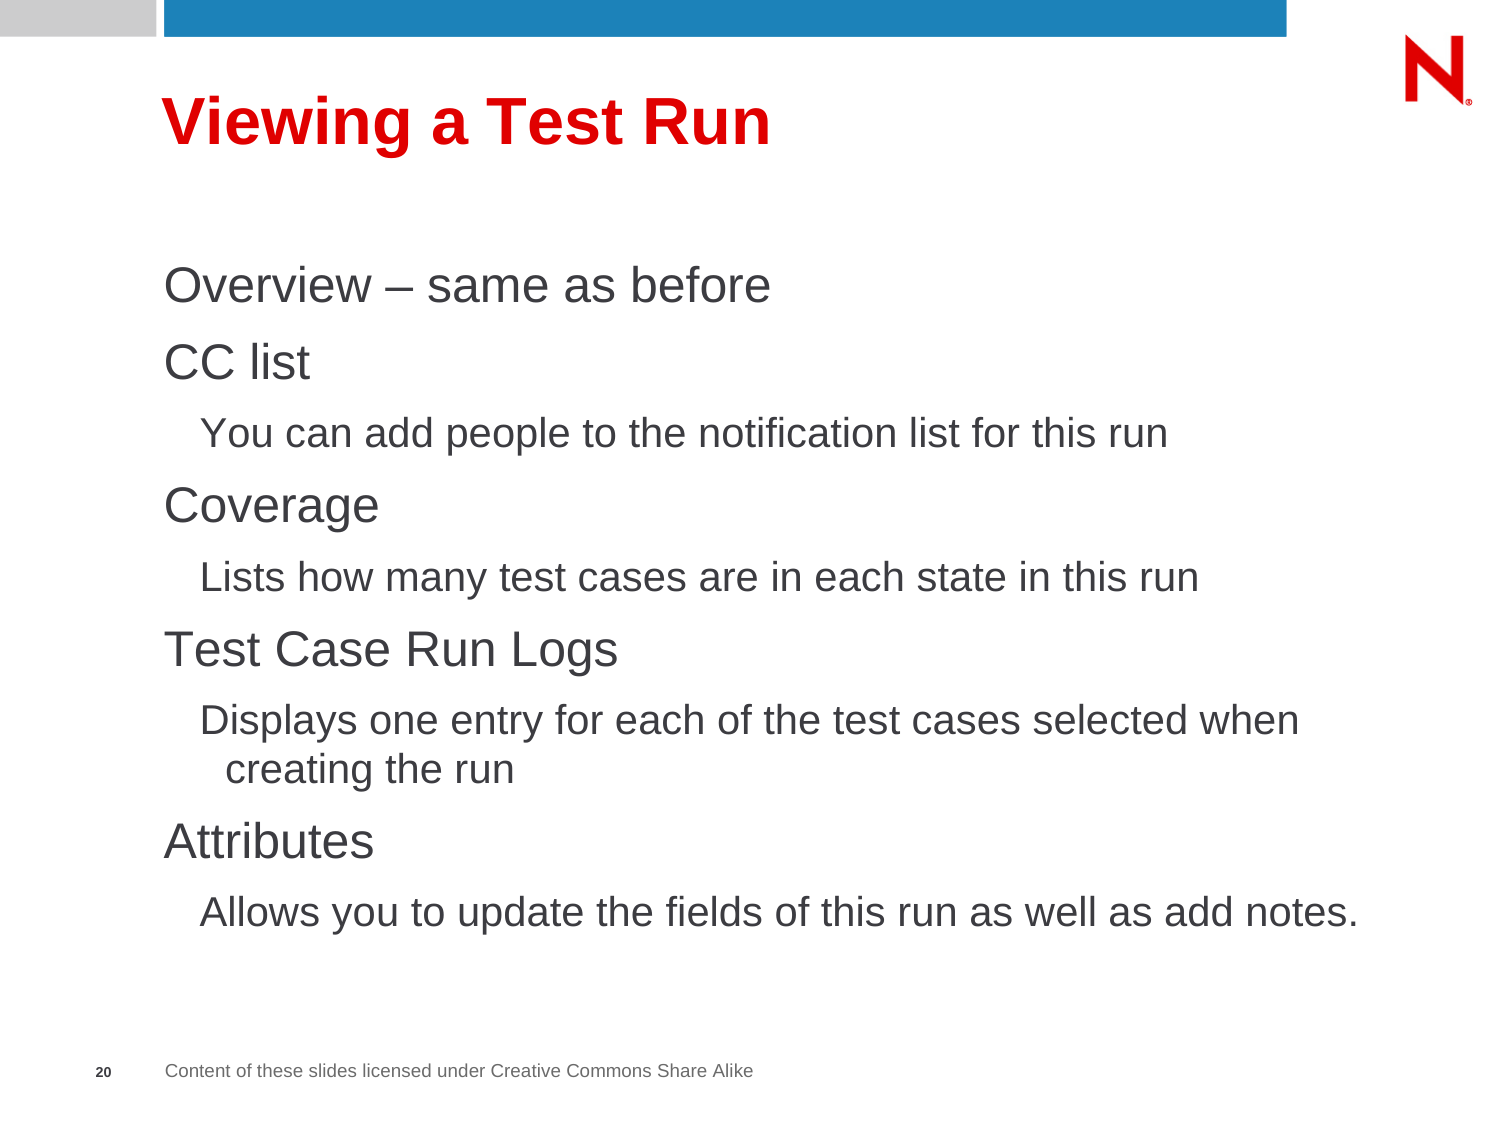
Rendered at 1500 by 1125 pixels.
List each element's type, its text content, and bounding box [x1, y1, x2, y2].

picture [1403, 32, 1473, 107]
title Viewing a Test Run [161, 41, 1383, 205]
list Overview – same as before CC list You can add people to the notification list for this run Coverage Lists how many test cases are in each state in this run Test Case Run Logs Displays one entry for each of the test cases selected when creating the run Attributes Allows you to update the fields of this run as well as add notes. [163, 254, 1404, 986]
